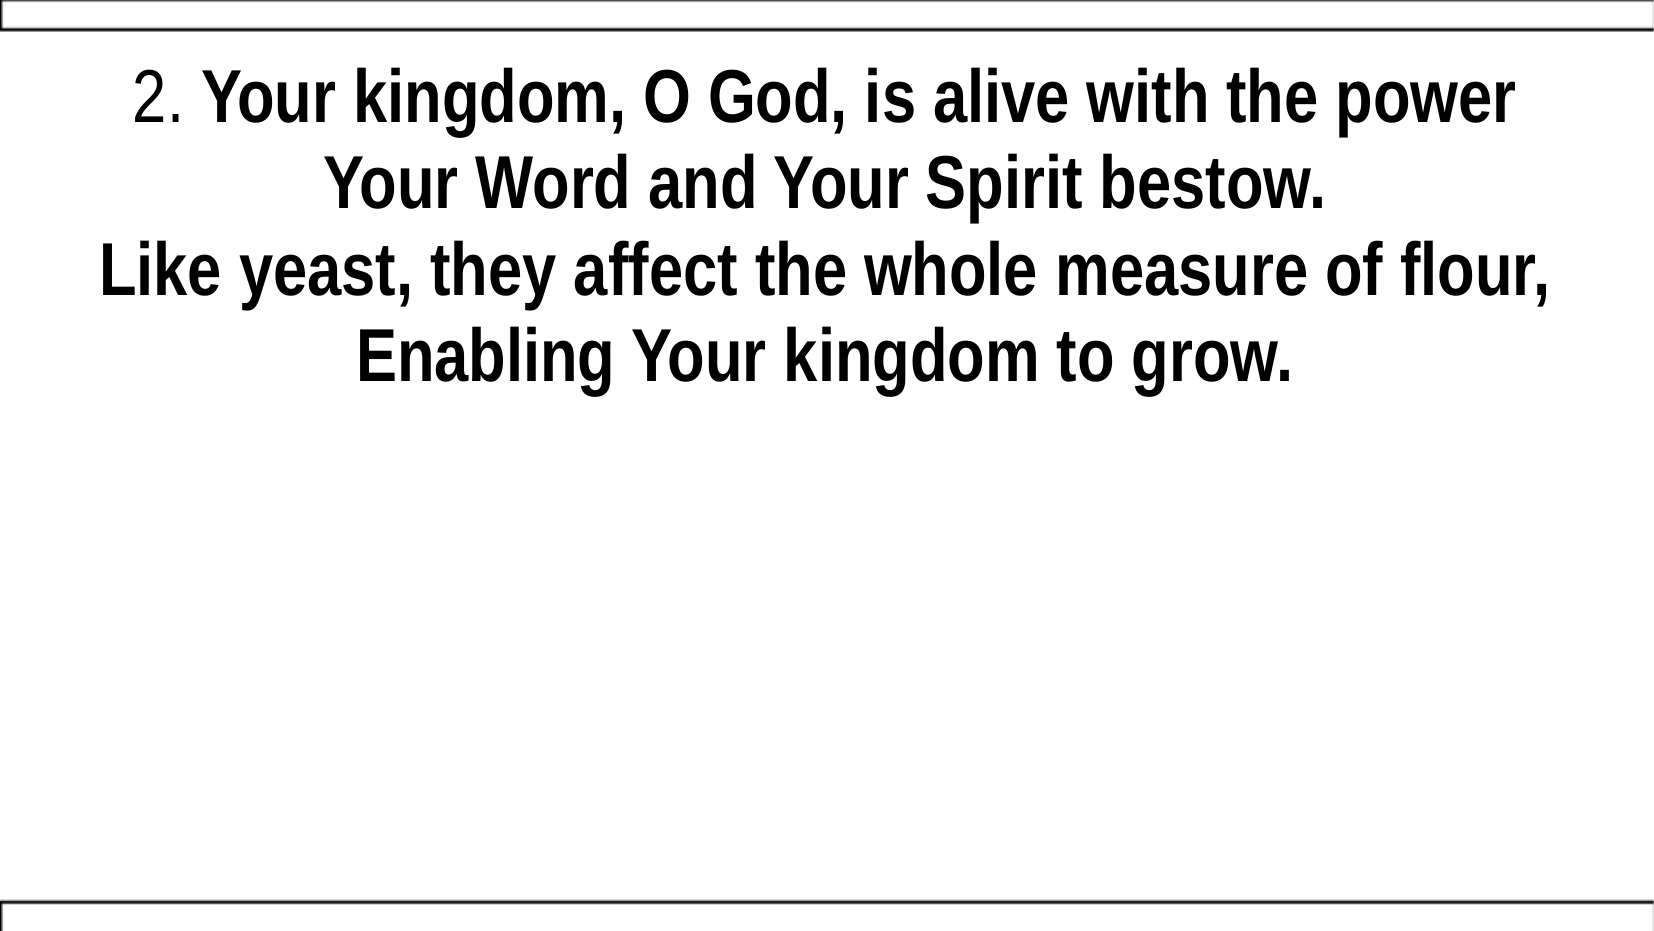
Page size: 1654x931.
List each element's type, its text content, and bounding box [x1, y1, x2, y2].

picture [0, 0, 1654, 931]
text_box 2. Your kingdom, O God, is alive with the power Your Word and Your Spirit bestow. Like yeast, they affect the whole measure of flour, Enabling Your kingdom to grow. [75, 45, 1576, 421]
